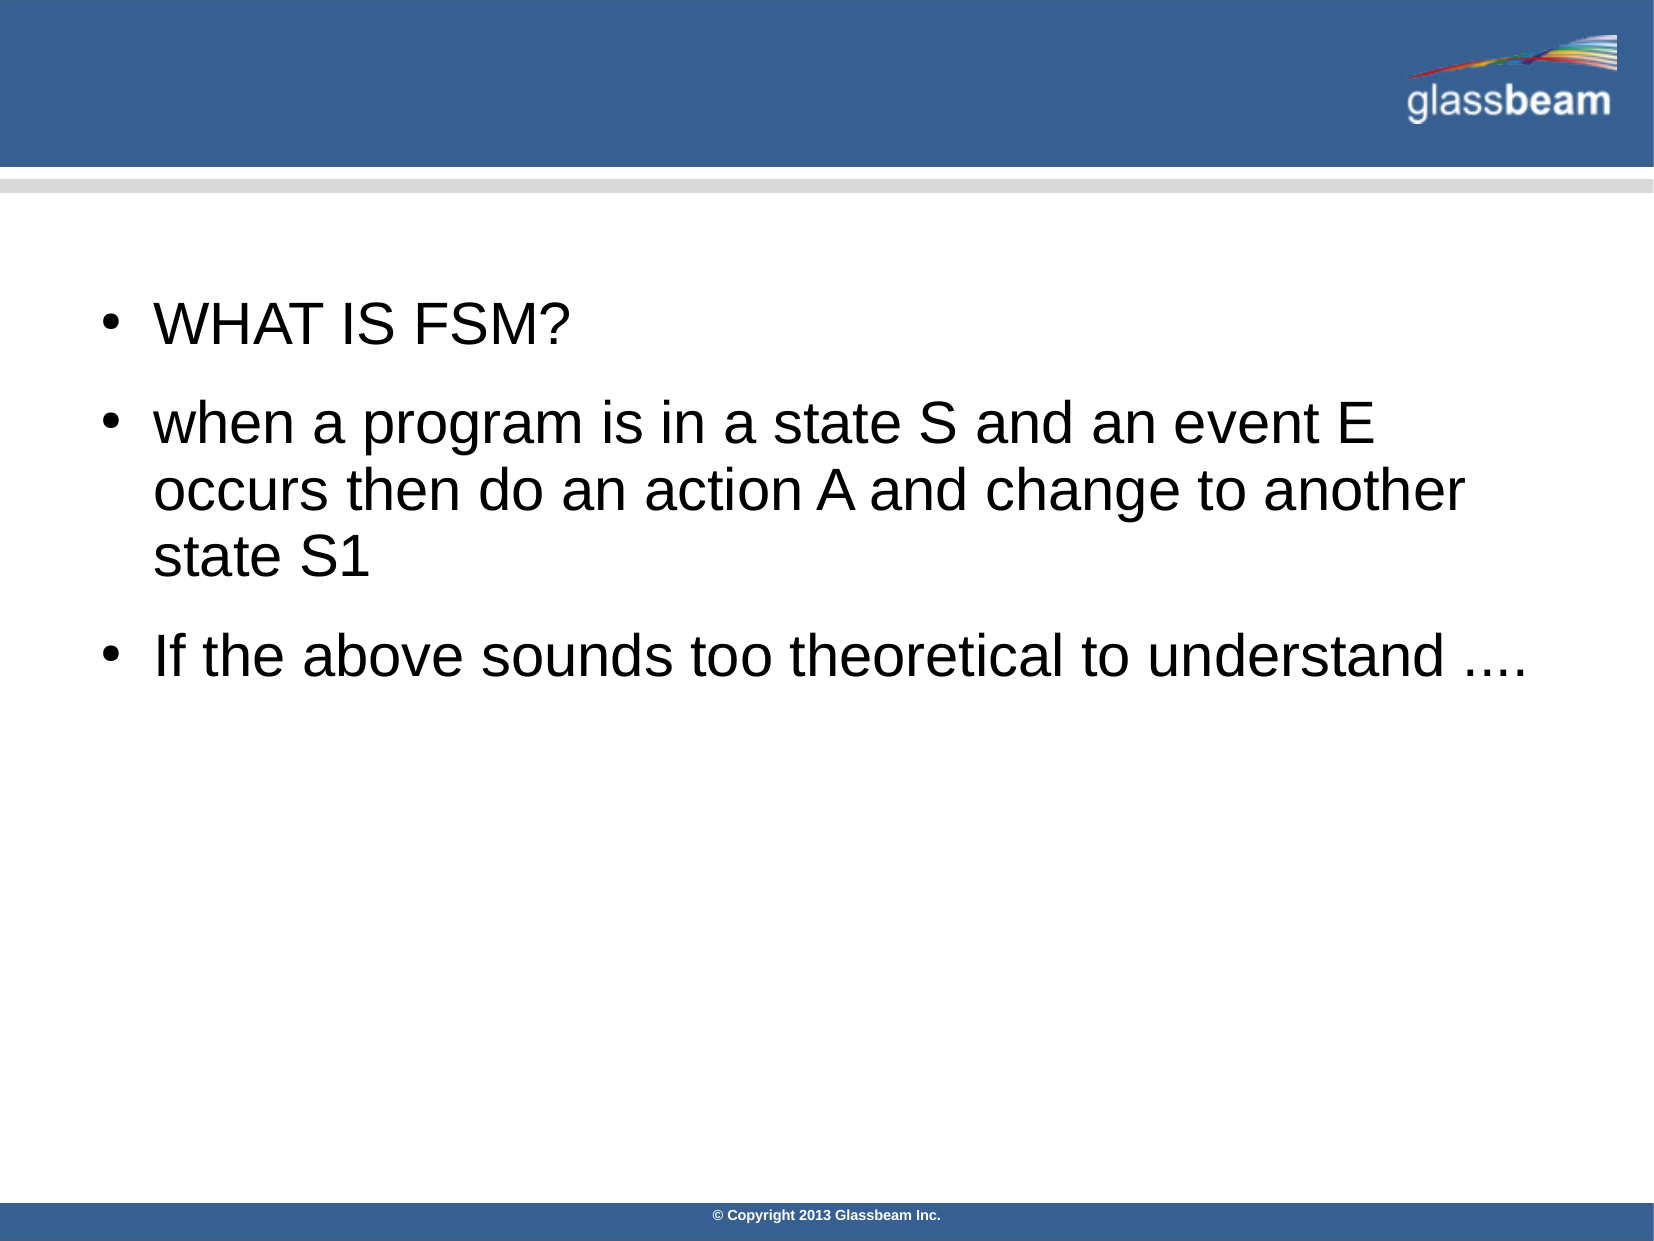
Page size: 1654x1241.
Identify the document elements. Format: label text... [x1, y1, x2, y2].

list WHAT IS FSM? when a program is in a state S and an event E occurs then do an action A and change to another state S1 If the above sounds too theoretical to understand .... [82, 290, 1571, 1010]
picture [1405, 35, 1617, 124]
